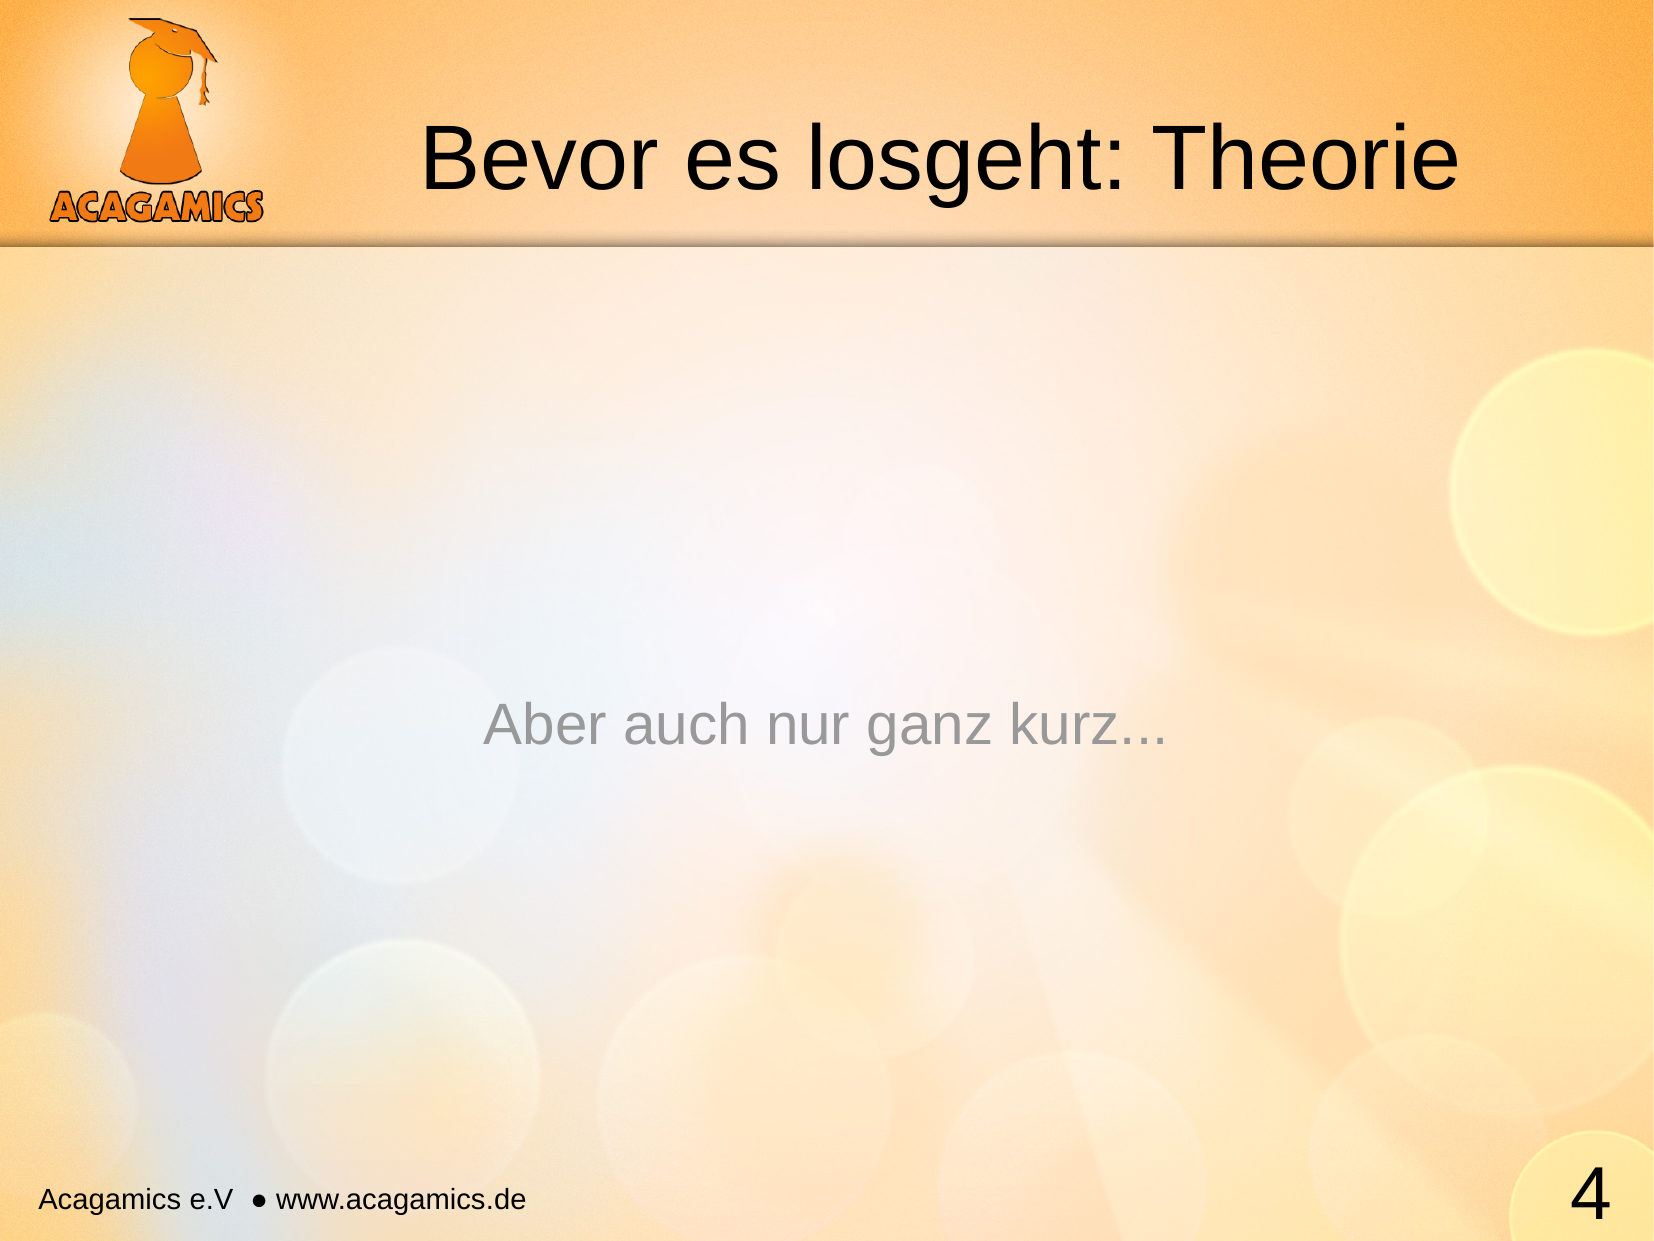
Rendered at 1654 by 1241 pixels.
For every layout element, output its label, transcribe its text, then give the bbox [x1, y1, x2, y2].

list Aber auch nur ganz kurz... [82, 290, 1571, 1154]
title Bevor es losgeht: Theorie [82, 49, 1571, 257]
text_box [1517, 1151, 1654, 1241]
